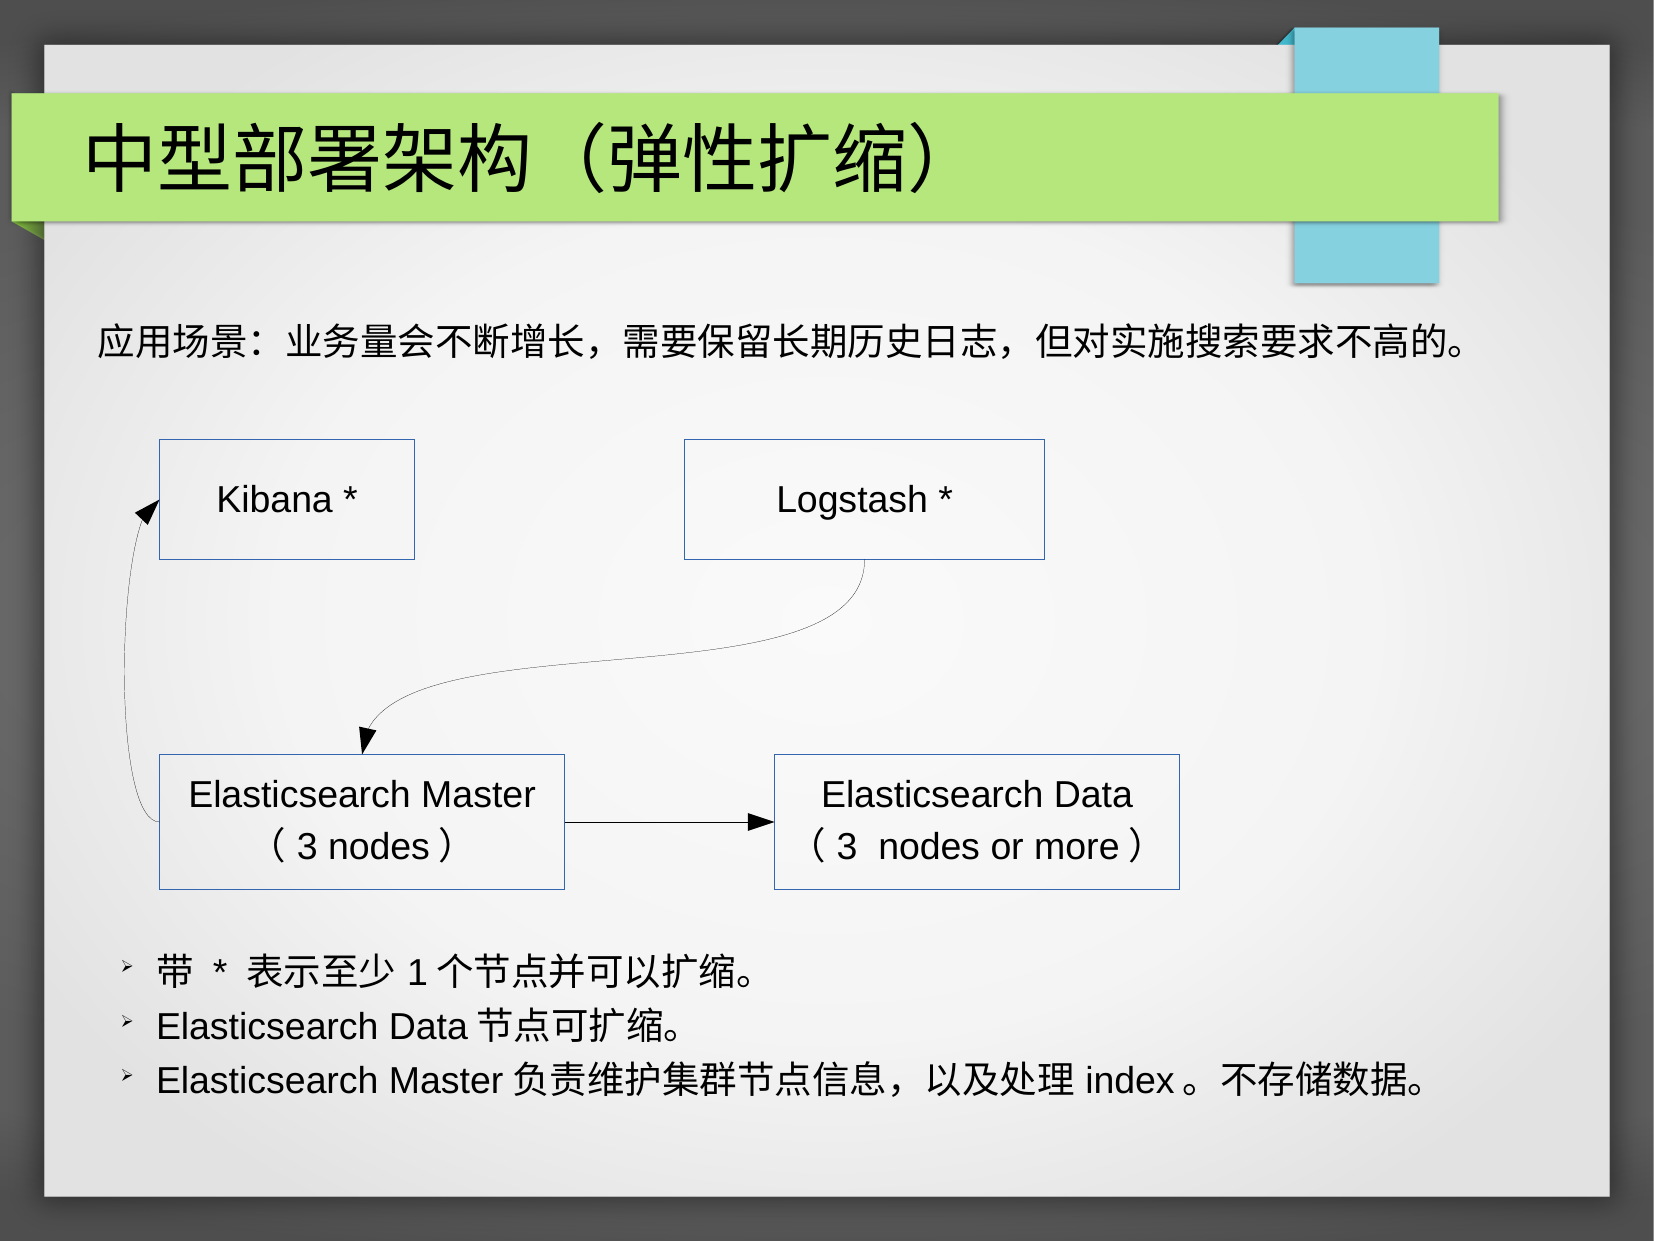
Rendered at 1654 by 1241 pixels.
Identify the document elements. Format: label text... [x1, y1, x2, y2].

title 中型部署架构（弹性扩缩） [82, 94, 1264, 213]
text_box Logstash * [684, 439, 1045, 560]
text_box 应用场景：业务量会不断增长，需要保留长期历史日志，但对实施搜索要求不高的。 [47, 304, 1546, 431]
text_box Elasticsearch Data （3 nodes or more） [774, 754, 1180, 890]
picture [0, 0, 1654, 1241]
text_box Elasticsearch Master （3 nodes） [159, 754, 565, 890]
text_box 带 * 表示至少1个节点并可以扩缩。 Elasticsearch Data节点可扩缩。 Elasticsearch Master负责维护集群节点信息，以及处理index。不存储数据。 [105, 934, 1461, 1116]
text_box Kibana * [159, 439, 415, 560]
